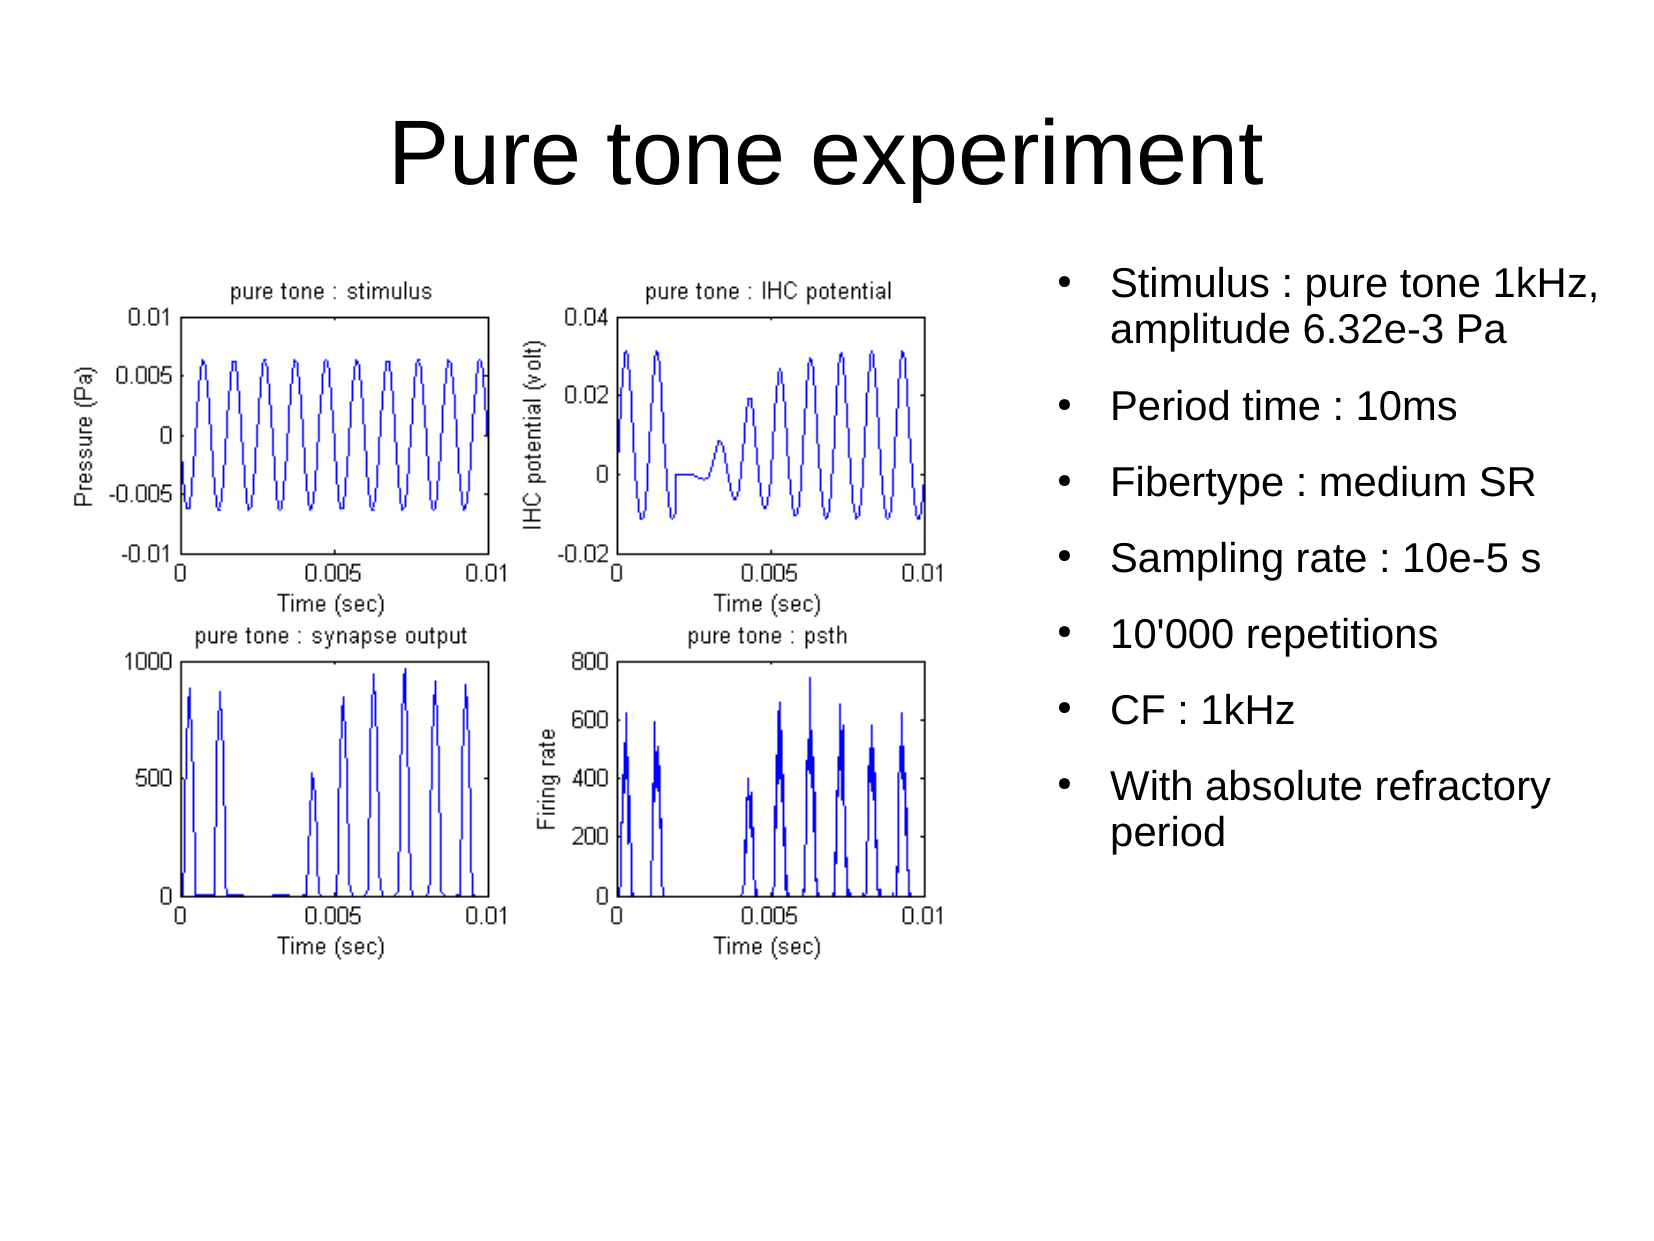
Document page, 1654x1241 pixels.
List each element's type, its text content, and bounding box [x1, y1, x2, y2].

list Stimulus : pure tone 1kHz, amplitude 6.32e-3 Pa Period time : 10ms Fibertype : medium SR Sampling rate : 10e-5 s 10'000 repetitions CF : 1kHz With absolute refractory period [1039, 259, 1607, 1031]
title Pure tone experiment [82, 49, 1571, 257]
picture [34, 257, 1025, 981]
